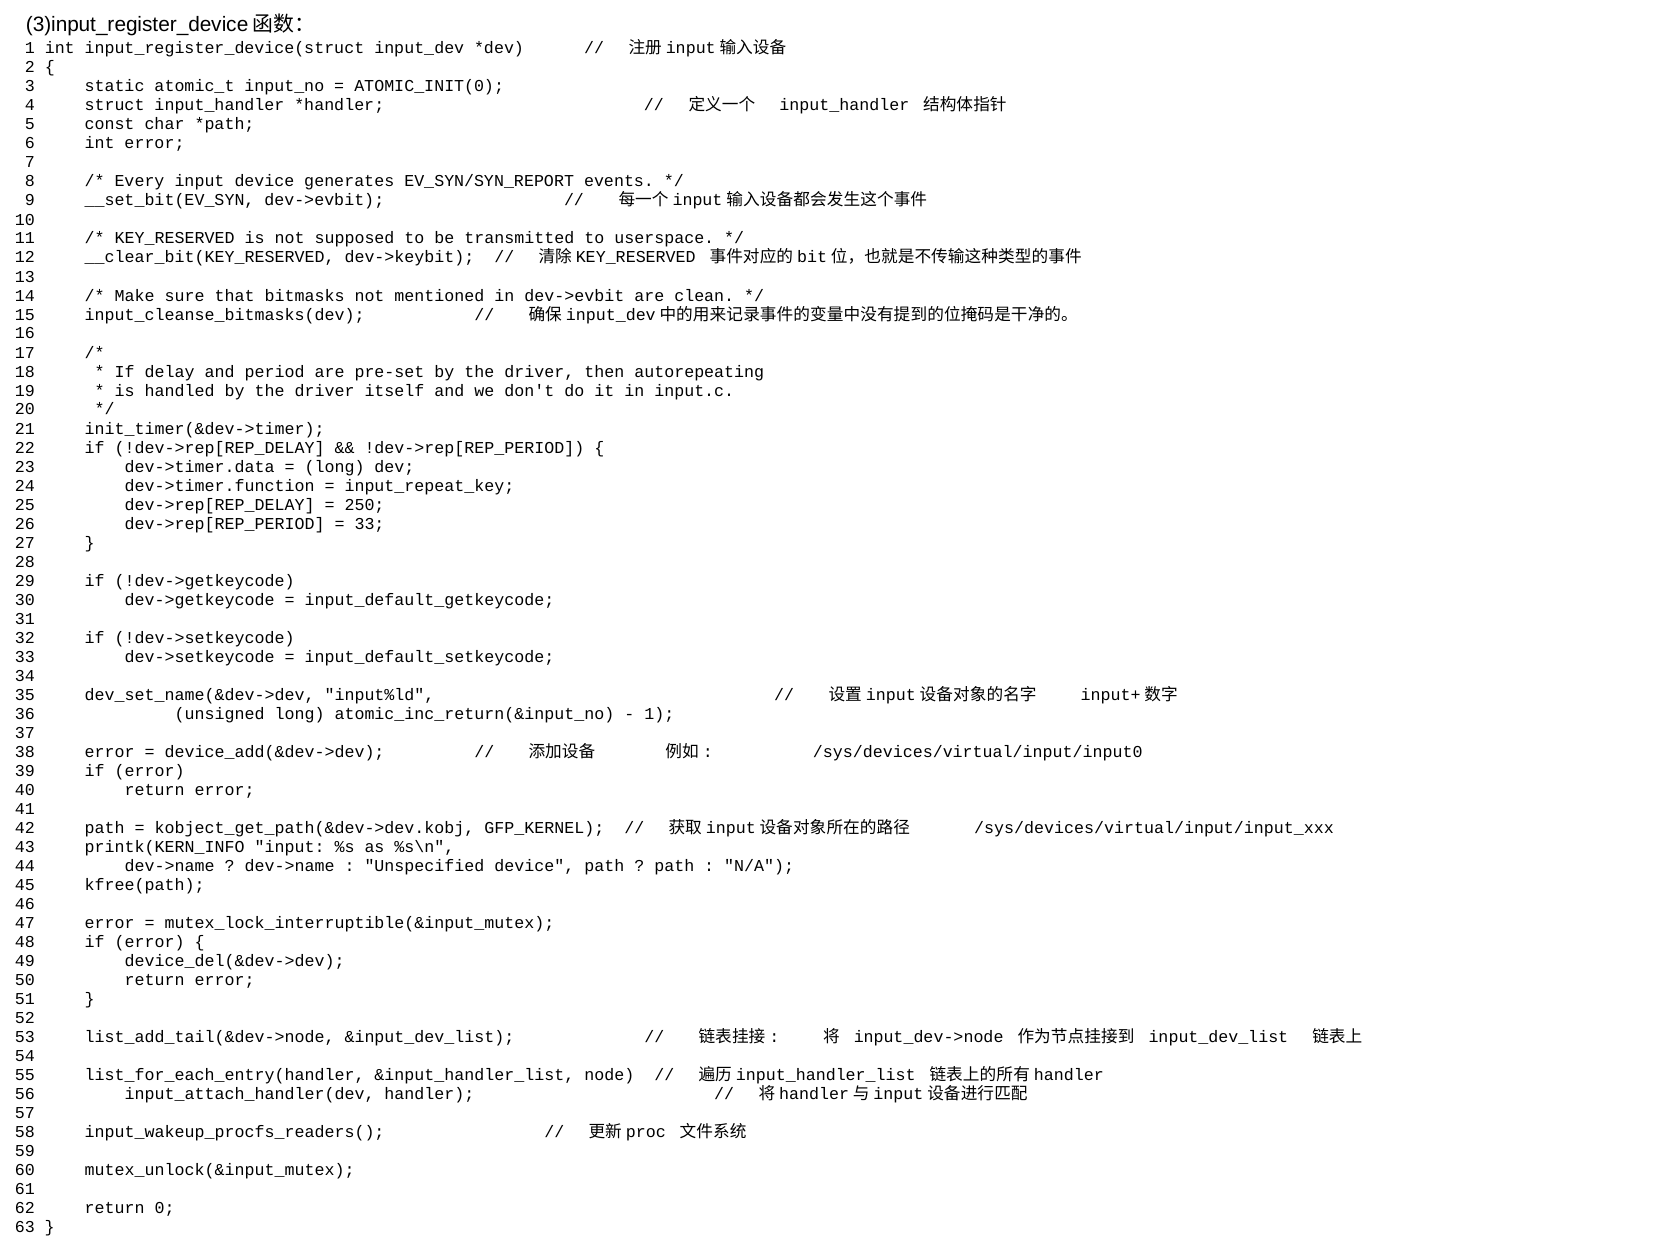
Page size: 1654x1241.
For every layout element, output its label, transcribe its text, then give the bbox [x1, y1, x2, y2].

text_box 1 int input_register_device(struct input_dev *dev) // 注册input输入设备 2 { 3 static atomic_t input_no = ATOMIC_INIT(0); 4 struct input_handler *handler; // 定义一个 input_handler 结构体指针 5 const char *path; 6 int error; 7 8 /* Every input device generates EV_SYN/SYN_REPORT events. */ 9 __set_bit(EV_SYN, dev->evbit); // 每一个input输入设备都会发生这个事件 10 11 /* KEY_RESERVED is not supposed to be transmitted to userspace. */ 12 __clear_bit(KEY_RESERVED, dev->keybit); // 清除KEY_RESERVED 事件对应的bit位，也就是不传输这种类型的事件 13 14 /* Make sure that bitmasks not mentioned in dev->evbit are clean. */ 15 input_cleanse_bitmasks(dev); // 确保input_dev中的用来记录事件的变量中没有提到的位掩码是干净的。 16 17 /* 18 * If delay and period are pre-set by the driver, then autorepeating 19 * is handled by the driver itself and we don't do it in input.c. 20 */ 21 init_timer(&dev->timer); 22 if (!dev->rep[REP_DELAY] && !dev->rep[REP_PERIOD]) { 23 dev->timer.data = (long) dev; 24 dev->timer.function = input_repeat_key; 25 dev->rep[REP_DELAY] = 250; 26 dev->rep[REP_PERIOD] = 33; 27 } 28 29 if (!dev->getkeycode) 30 dev->getkeycode = input_default_getkeycode; 31 32 if (!dev->setkeycode) 33 dev->setkeycode = input_default_setkeycode; 34 35 dev_set_name(&dev->dev, "input%ld", // 设置input设备对象的名字 input+数字 36 (unsigned long) atomic_inc_return(&input_no) - 1); 37 38 error = device_add(&dev->dev); // 添加设备 例如: /sys/devices/virtual/input/input0 39 if (error) 40 return error; 41 42 path = kobject_get_path(&dev->dev.kobj, GFP_KERNEL); // 获取input设备对象所在的路径 /sys/devices/virtual/input/input_xxx 43 printk(KERN_INFO "input: %s as %s\n", 44 dev->name ? dev->name : "Unspecified device", path ? path : "N/A"); 45 kfree(path); 46 47 error = mutex_lock_interruptible(&input_mutex); 48 if (error) { 49 device_del(&dev->dev); 50 return error; 51 } 52 53 list_add_tail(&dev->node, &input_dev_list); // 链表挂接: 将 input_dev->node 作为节点挂接到 input_dev_list 链表上 54 55 list_for_each_entry(handler, &input_handler_list, node) // 遍历input_handler_list 链表上的所有handler 56 input_attach_handler(dev, handler); // 将handler与input设备进行匹配 57 58 input_wakeup_procfs_readers(); // 更新proc 文件系统 59 60 mutex_unlock(&input_mutex); 61 62 return 0; 63 } [0, 32, 1606, 1241]
text_box (3)input_register_device函数： [10, 0, 331, 32]
